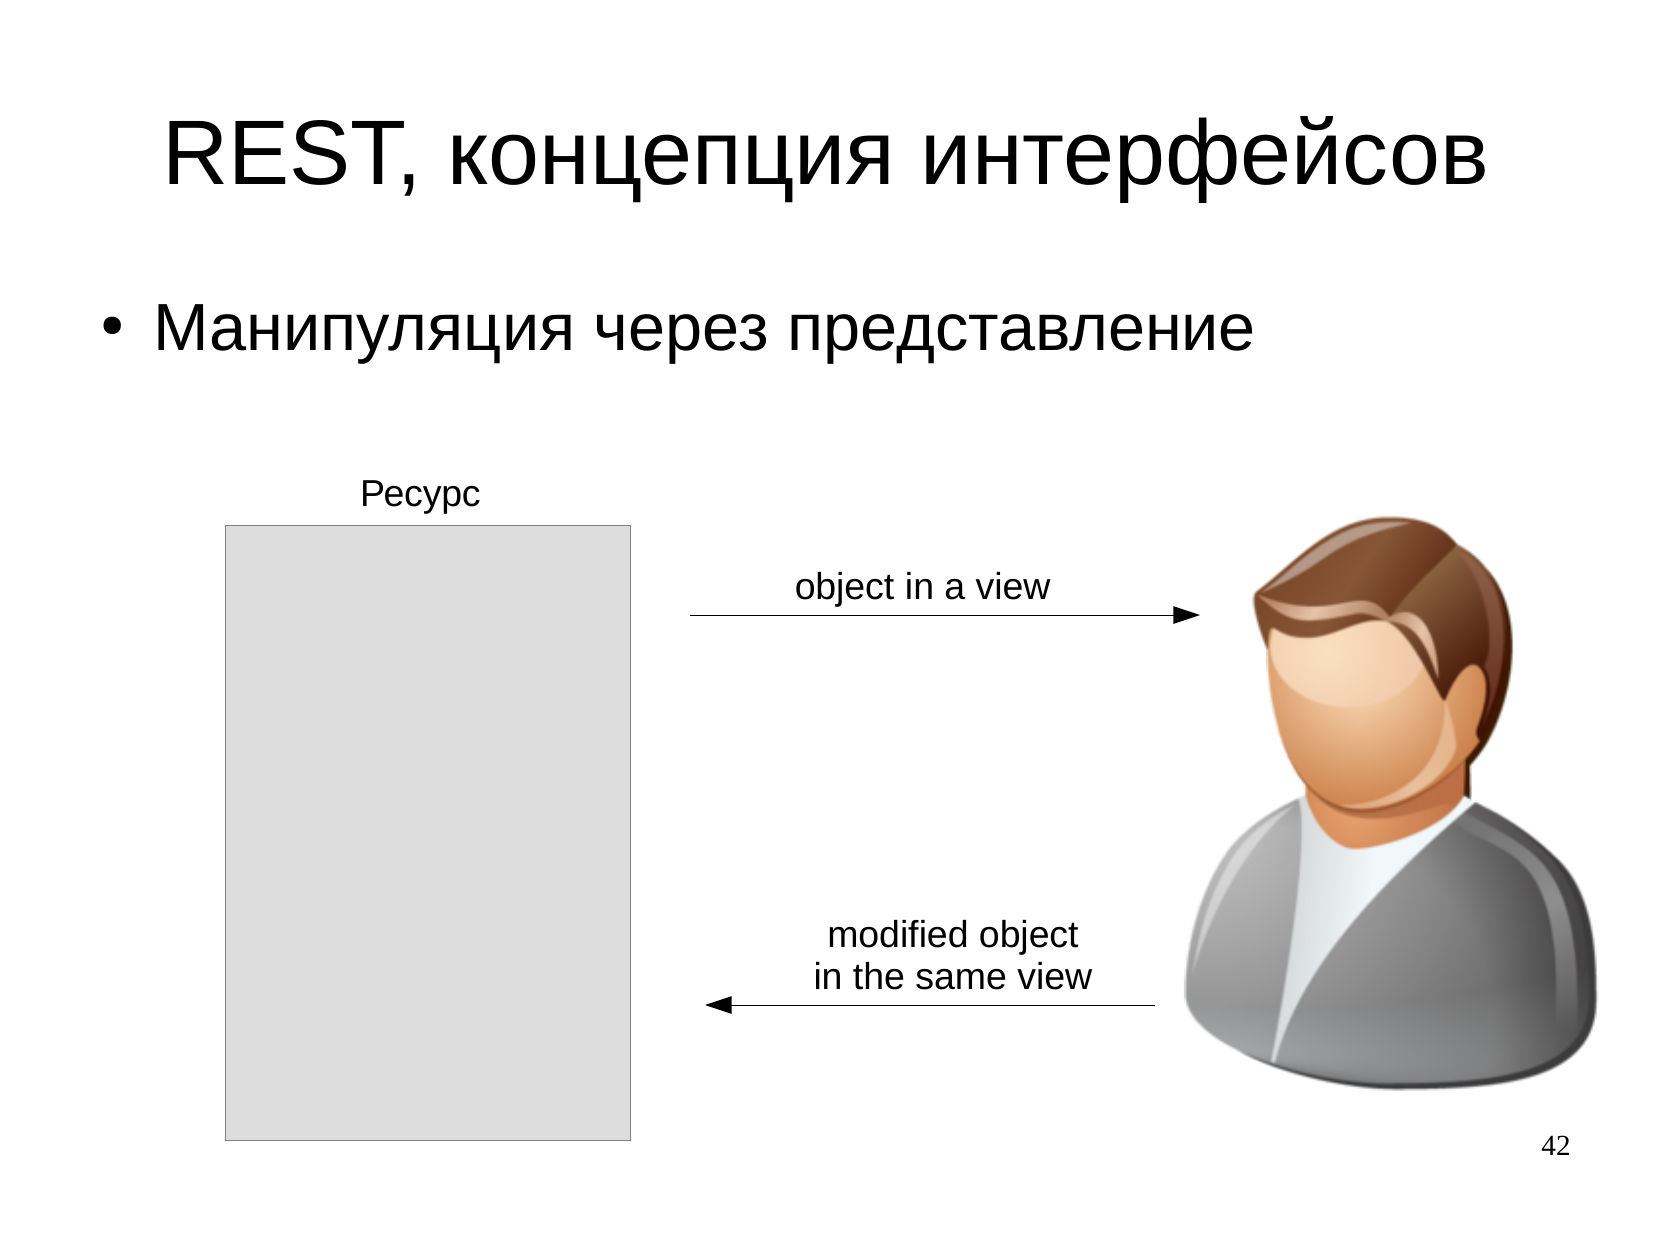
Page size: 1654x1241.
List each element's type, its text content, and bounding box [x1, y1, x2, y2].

text_box [225, 525, 631, 1141]
title REST, концепция интерфейсов [82, 49, 1571, 257]
picture [1095, 507, 1654, 1096]
text_box object in a view [780, 558, 1095, 616]
text_box modified object in the same view [798, 906, 1107, 1006]
list Манипуляция через представление [82, 290, 1571, 391]
text_box Ресурс [345, 465, 496, 522]
